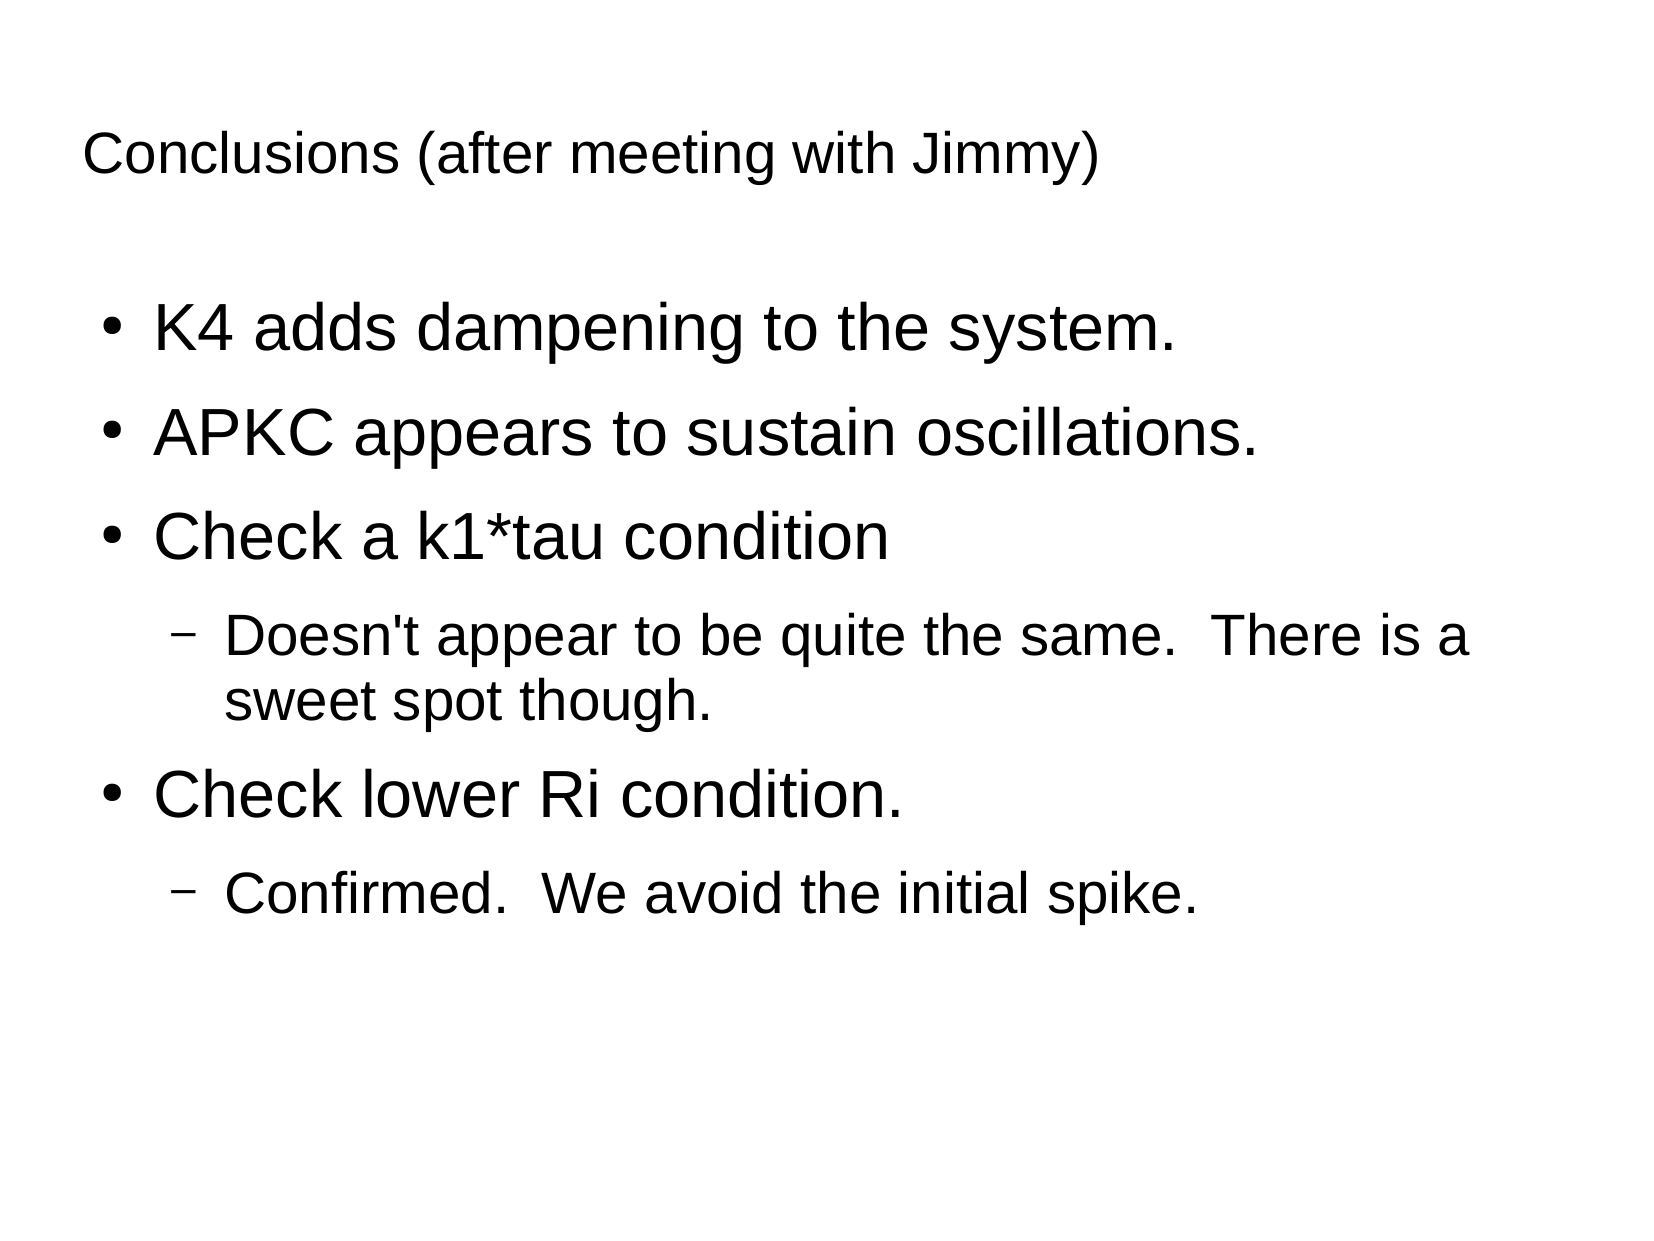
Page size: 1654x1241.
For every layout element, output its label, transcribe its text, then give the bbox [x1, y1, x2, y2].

list K4 adds dampening to the system. APKC appears to sustain oscillations. Check a k1*tau condition Doesn't appear to be quite the same. There is a sweet spot though. Check lower Ri condition. Confirmed. We avoid the initial spike. [82, 290, 1571, 1010]
title Conclusions (after meeting with Jimmy) [82, 49, 1571, 257]
